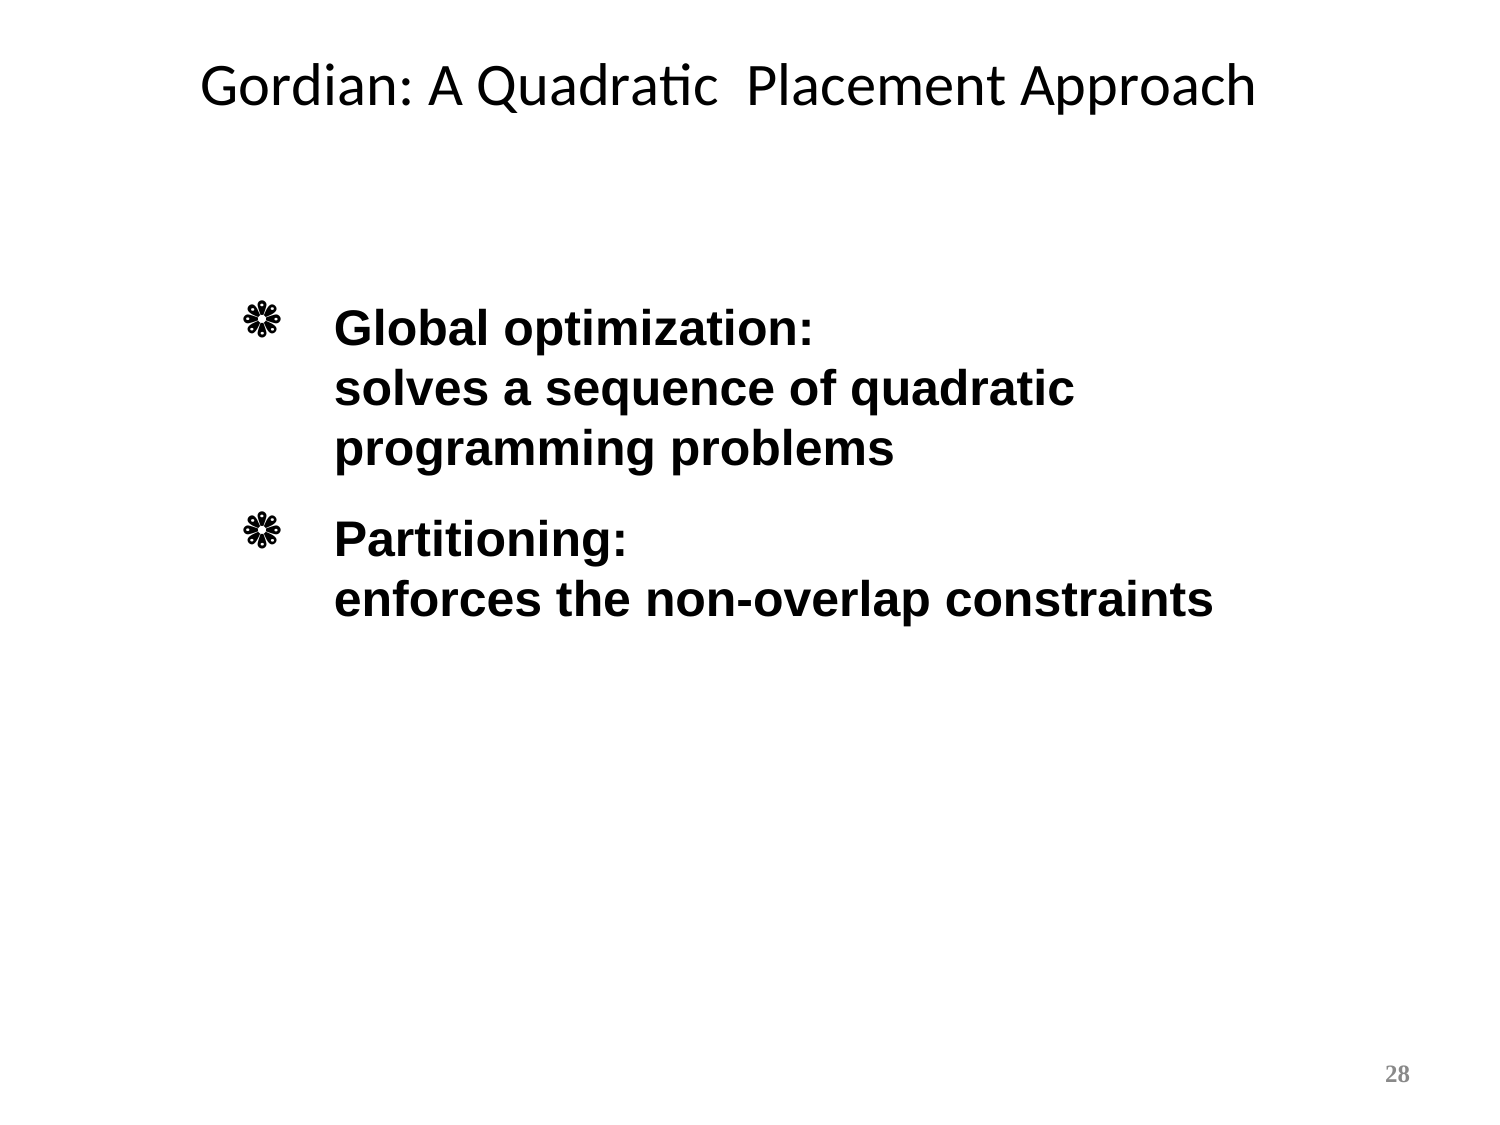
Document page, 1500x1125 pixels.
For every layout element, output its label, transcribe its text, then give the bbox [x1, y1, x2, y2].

title Gordian: A Quadratic Placement Approach [87, 37, 1373, 126]
text_box Global optimization: solves a sequence of quadratic programming problems Partitioning: enforces the non-overlap constraints [224, 287, 1326, 635]
text_box <number> [1074, 1042, 1426, 1103]
